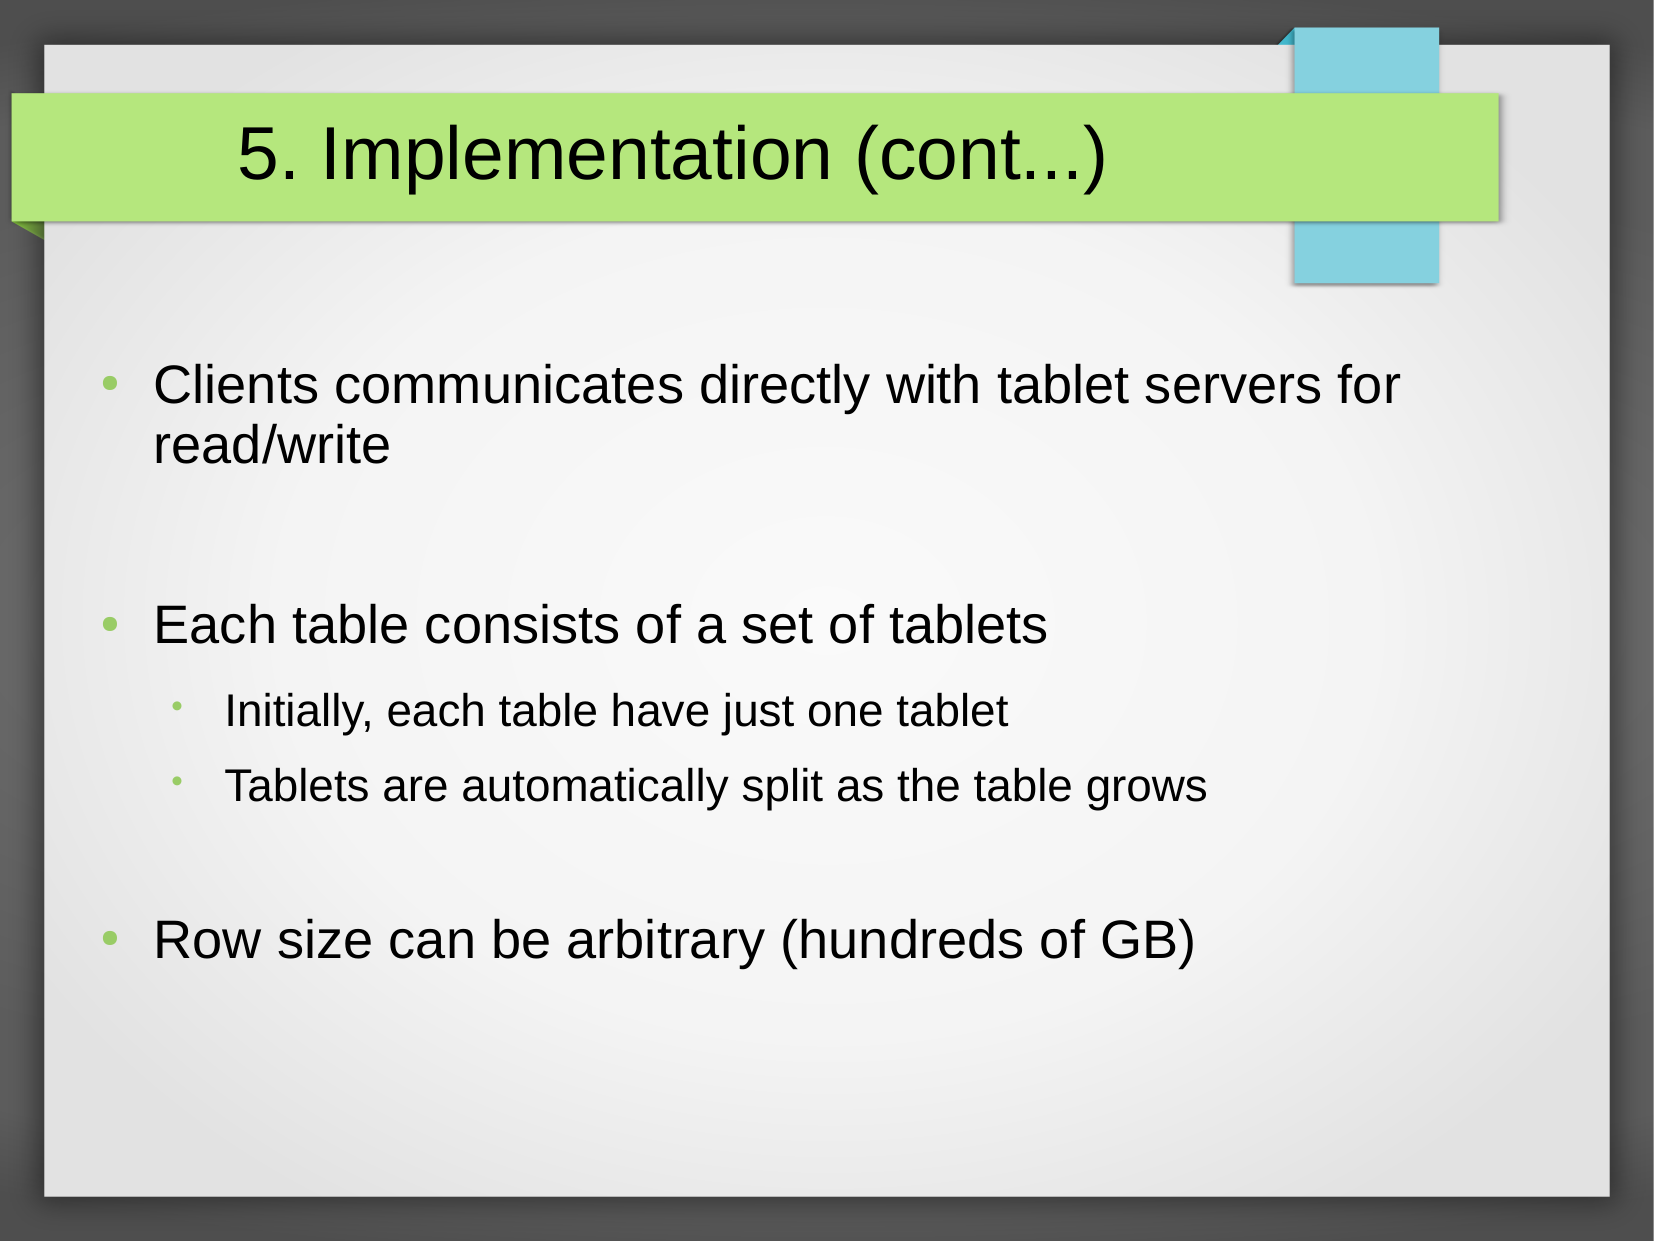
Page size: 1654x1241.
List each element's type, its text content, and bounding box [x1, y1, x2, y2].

list Clients communicates directly with tablet servers for read/write Each table consists of a set of tablets Initially, each table have just one tablet Tablets are automatically split as the table grows Row size can be arbitrary (hundreds of GB) [82, 354, 1571, 1074]
title 5. Implementation (cont...) [82, 94, 1264, 213]
picture [0, 0, 1654, 1241]
